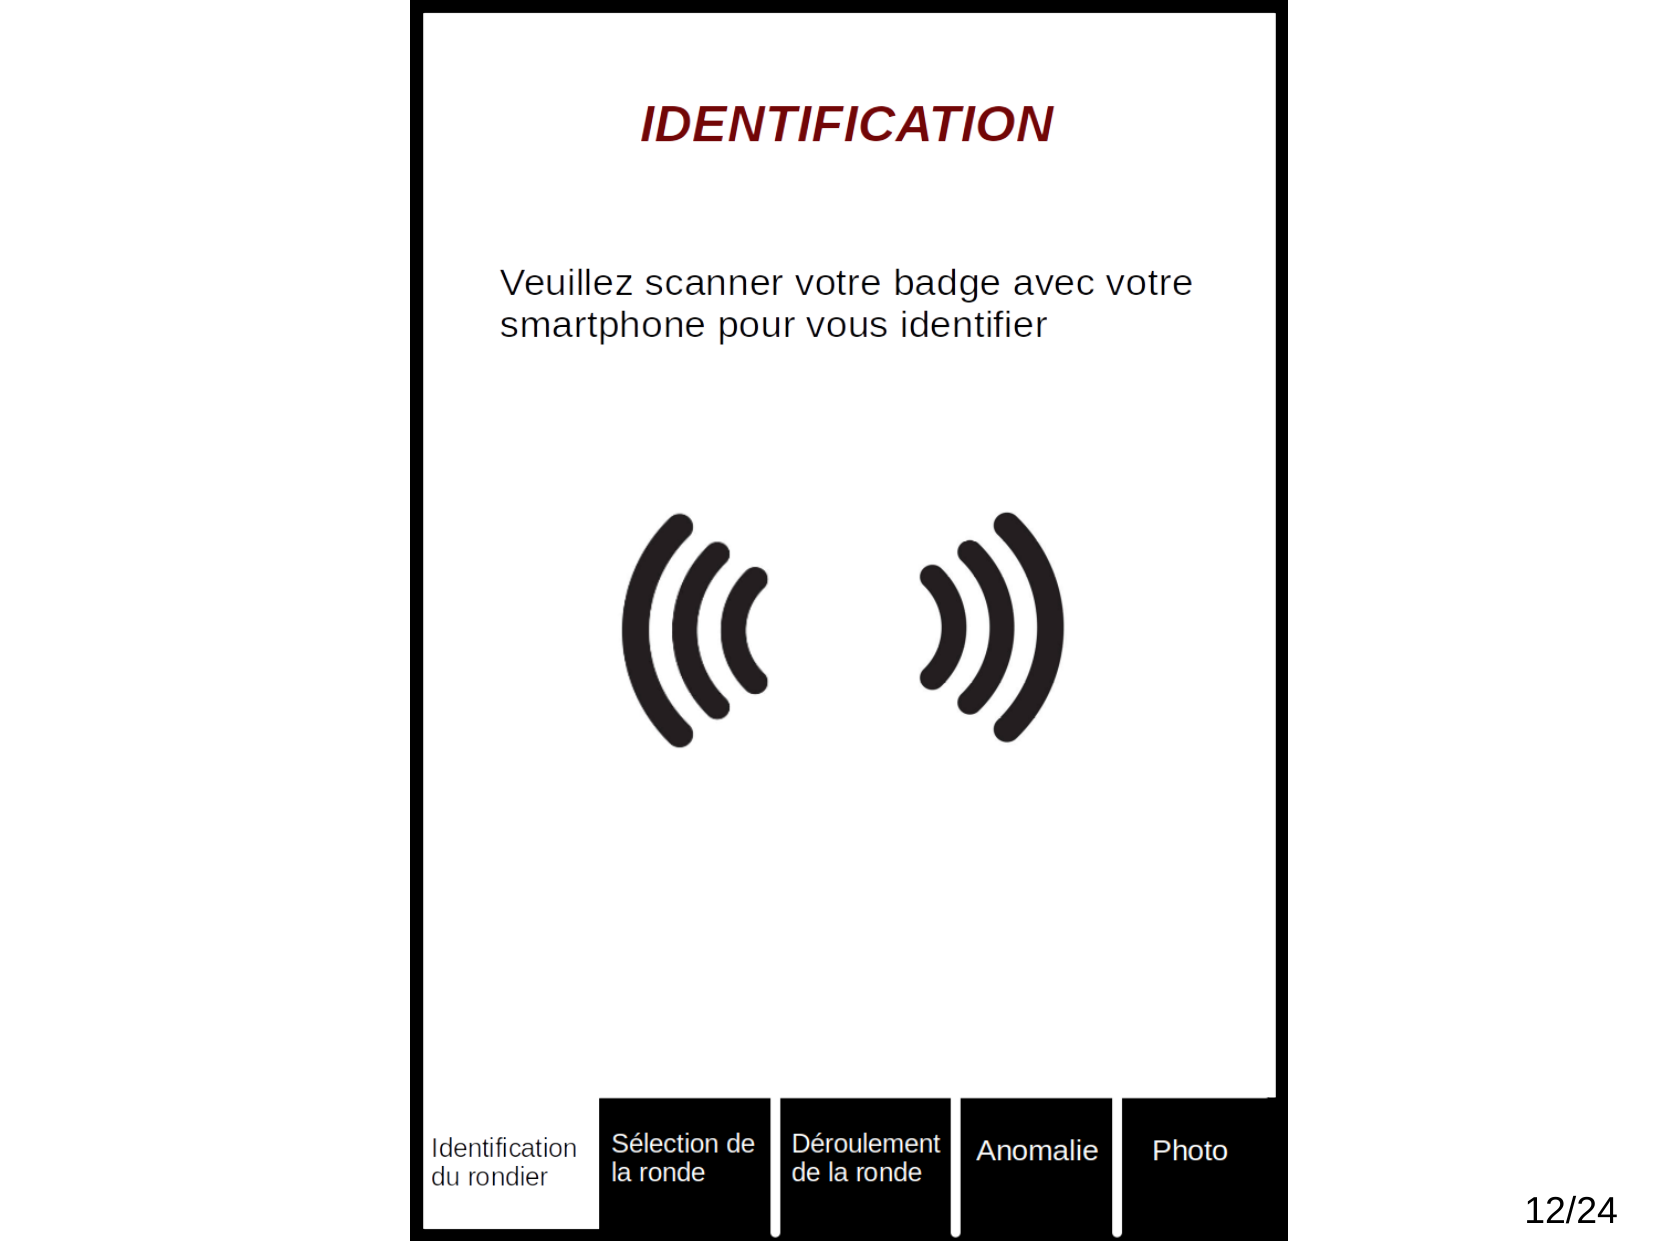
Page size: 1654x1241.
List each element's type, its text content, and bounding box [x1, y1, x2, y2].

text_box <numéro>/24 [1509, 1182, 1654, 1241]
picture [410, 0, 1288, 1241]
